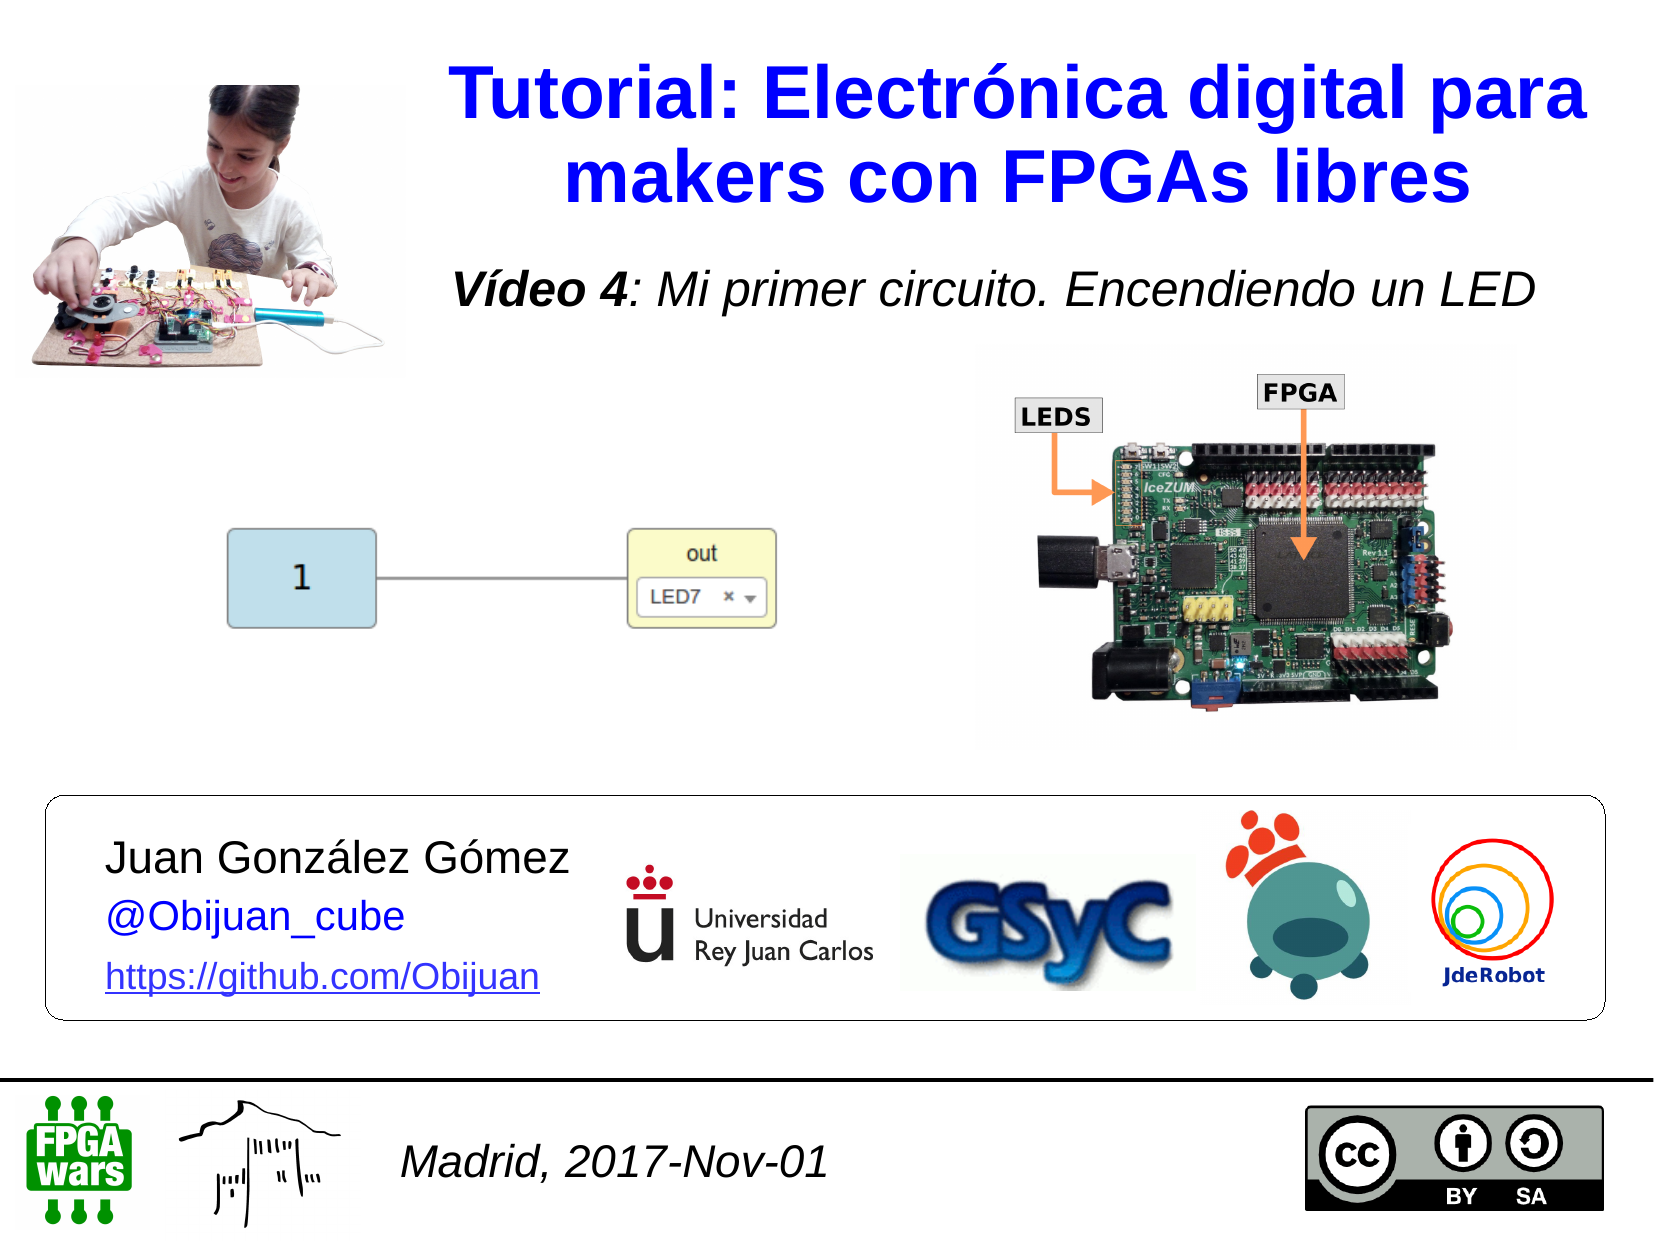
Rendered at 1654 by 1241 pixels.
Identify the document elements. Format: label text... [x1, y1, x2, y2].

picture [610, 854, 886, 976]
picture [135, 434, 874, 706]
picture [975, 344, 1517, 751]
picture [1200, 810, 1576, 1006]
picture [15, 1095, 150, 1231]
title Tutorial: Electrónica digital para makers con FPGAs libres [420, 45, 1617, 226]
text_box @Obijuan_cube [90, 885, 451, 961]
text_box https://github.com/Obijuan [90, 948, 556, 1006]
picture [15, 85, 406, 379]
picture [900, 854, 1196, 991]
picture [165, 1089, 361, 1241]
text_box Juan González Gómez [90, 825, 601, 916]
picture [1305, 1094, 1604, 1221]
text_box Madrid, 2017-Nov-01 [390, 1110, 841, 1213]
text_box [45, 795, 1606, 1021]
text_box Vídeo 4: Mi primer circuito. Encendiendo un LED [371, 233, 1617, 346]
